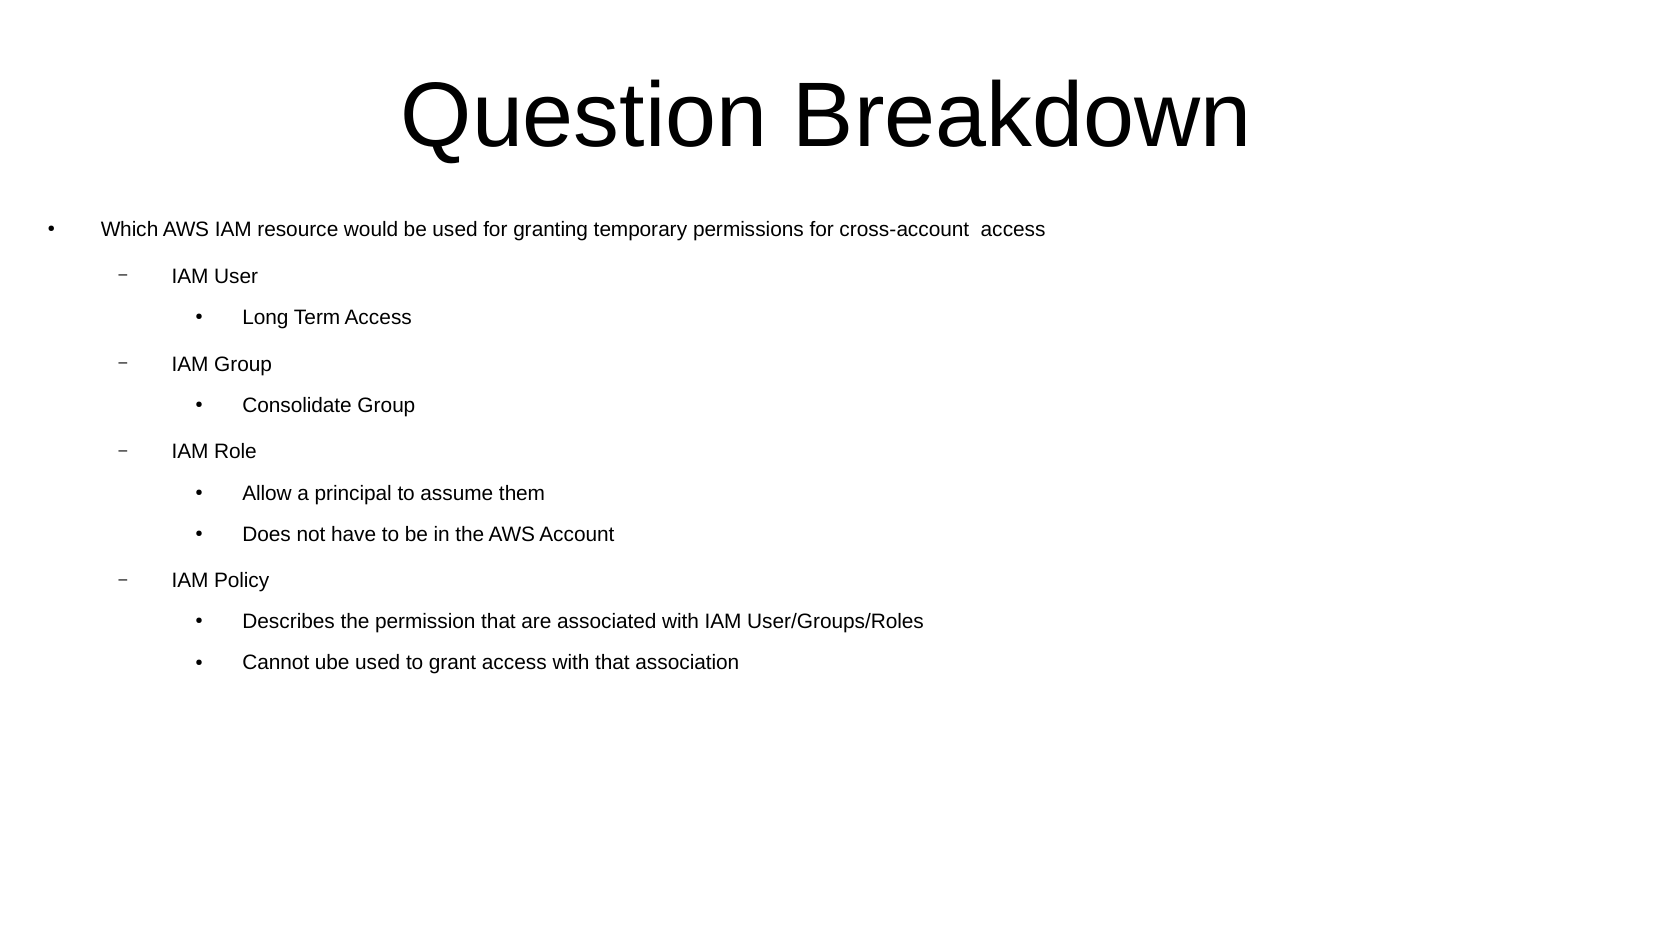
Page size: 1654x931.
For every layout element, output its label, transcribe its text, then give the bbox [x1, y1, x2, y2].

title Question Breakdown [82, 37, 1571, 193]
list Which AWS IAM resource would be used for granting temporary permissions for cross-account access IAM User Long Term Access IAM Group Consolidate Group IAM Role Allow a principal to assume them Does not have to be in the AWS Account IAM Policy Describes the permission that are associated with IAM User/Groups/Roles Cannot ube used to grant access with that association [30, 217, 1571, 901]
